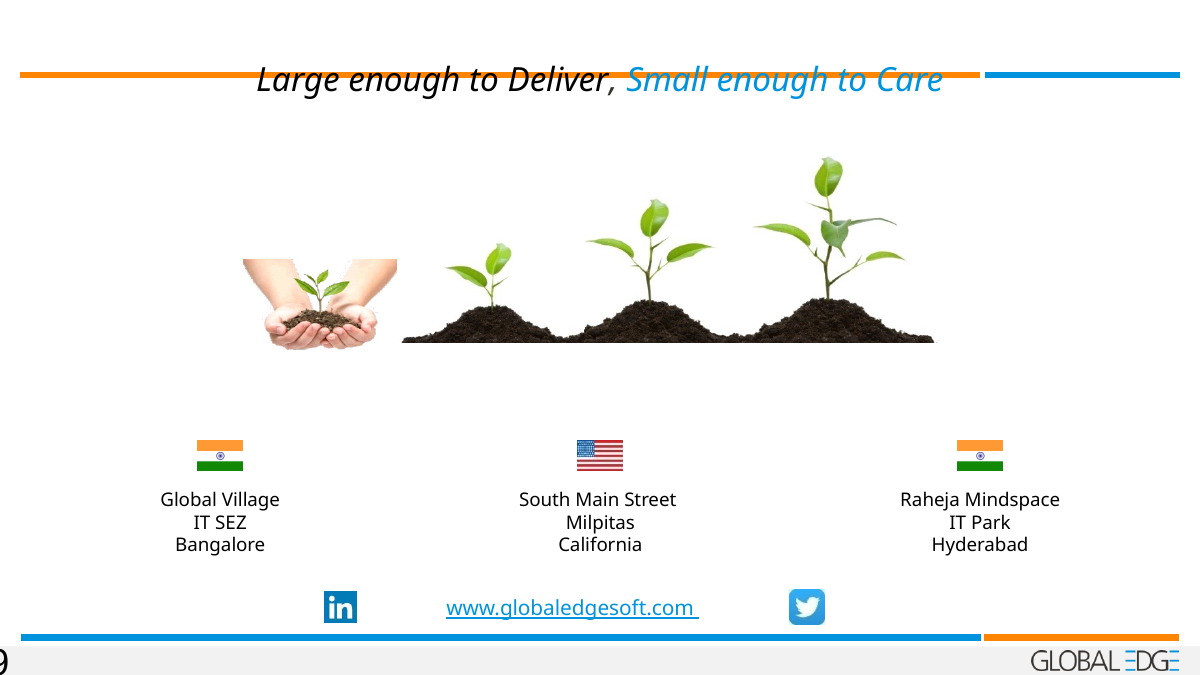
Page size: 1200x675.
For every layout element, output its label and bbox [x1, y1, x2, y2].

picture [197, 440, 243, 471]
picture [789, 589, 825, 625]
picture [337, 603, 353, 619]
picture [957, 440, 1003, 471]
picture [329, 596, 334, 619]
picture [1031, 650, 1179, 671]
picture [243, 117, 957, 350]
picture [577, 440, 623, 471]
